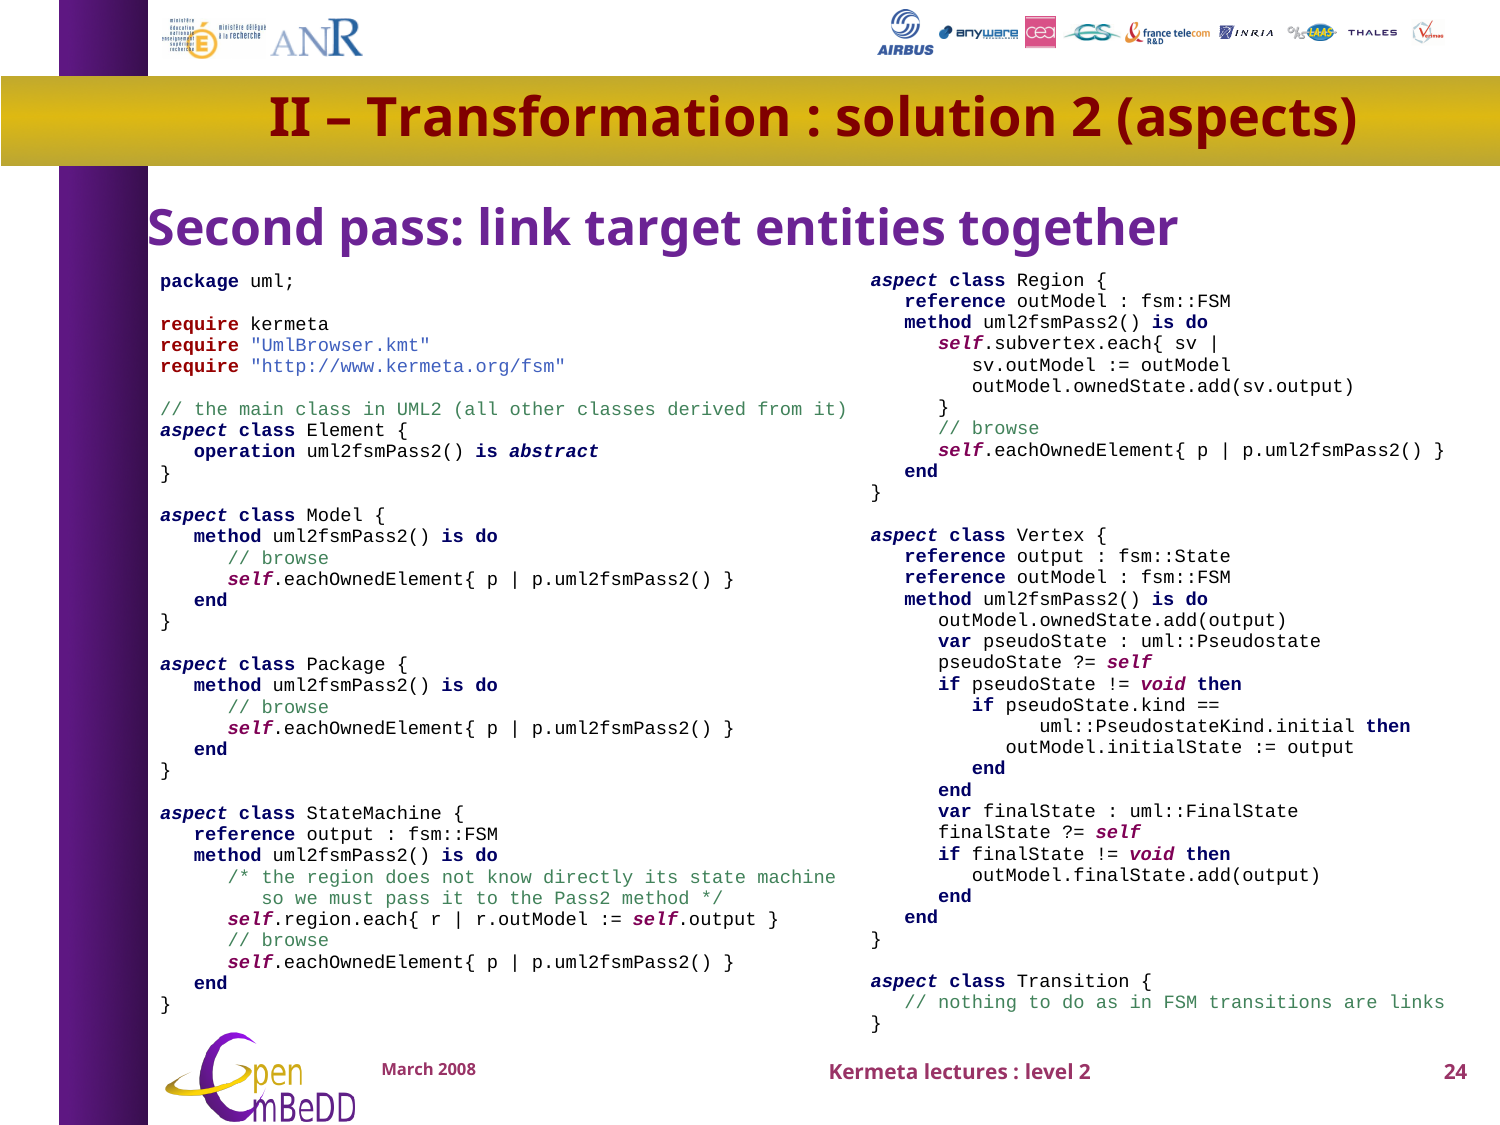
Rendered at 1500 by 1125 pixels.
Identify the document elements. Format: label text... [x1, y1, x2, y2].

title II – Transformation : solution 2 (aspects) [147, 66, 1481, 164]
picture [270, 18, 363, 57]
picture [162, 18, 266, 59]
list Second pass: link target entities together [147, 191, 1488, 253]
text_box package uml; require kermeta require "UmlBrowser.kmt" require "http://www.kermeta.org/fsm" // the main class in UML2 (all other classes derived from it) aspect class Element { operation uml2fsmPass2() is abstract } aspect class Model { method uml2fsmPass2() is do // browse self.eachOwnedElement{ p | p.uml2fsmPass2() } end } aspect class Package { method uml2fsmPass2() is do // browse self.eachOwnedElement{ p | p.uml2fsmPass2() } end } aspect class StateMachine { reference output : fsm::FSM method uml2fsmPass2() is do /* the region does not know directly its state machine so we must pass it to the Pass2 method */ self.region.each{ r | r.outModel := self.output } // browse self.eachOwnedElement{ p | p.uml2fsmPass2() } end } [145, 272, 855, 1017]
picture [1, 0, 1500, 1125]
picture [877, 9, 1445, 55]
text_box aspect class Region { reference outModel : fsm::FSM method uml2fsmPass2() is do self.subvertex.each{ sv | sv.outModel := outModel outModel.ownedState.add(sv.output) } // browse self.eachOwnedElement{ p | p.uml2fsmPass2() } end } aspect class Vertex { reference output : fsm::State reference outModel : fsm::FSM method uml2fsmPass2() is do outModel.ownedState.add(output) var pseudoState : uml::Pseudostate pseudoState ?= self if pseudoState != void then if pseudoState.kind == uml::PseudostateKind.initial then outModel.initialState := output end end var finalState : uml::FinalState finalState ?= self if finalState != void then outModel.finalState.add(output) end end } aspect class Transition { // nothing to do as in FSM transitions are links } [855, 270, 1486, 1037]
picture [165, 1032, 355, 1122]
